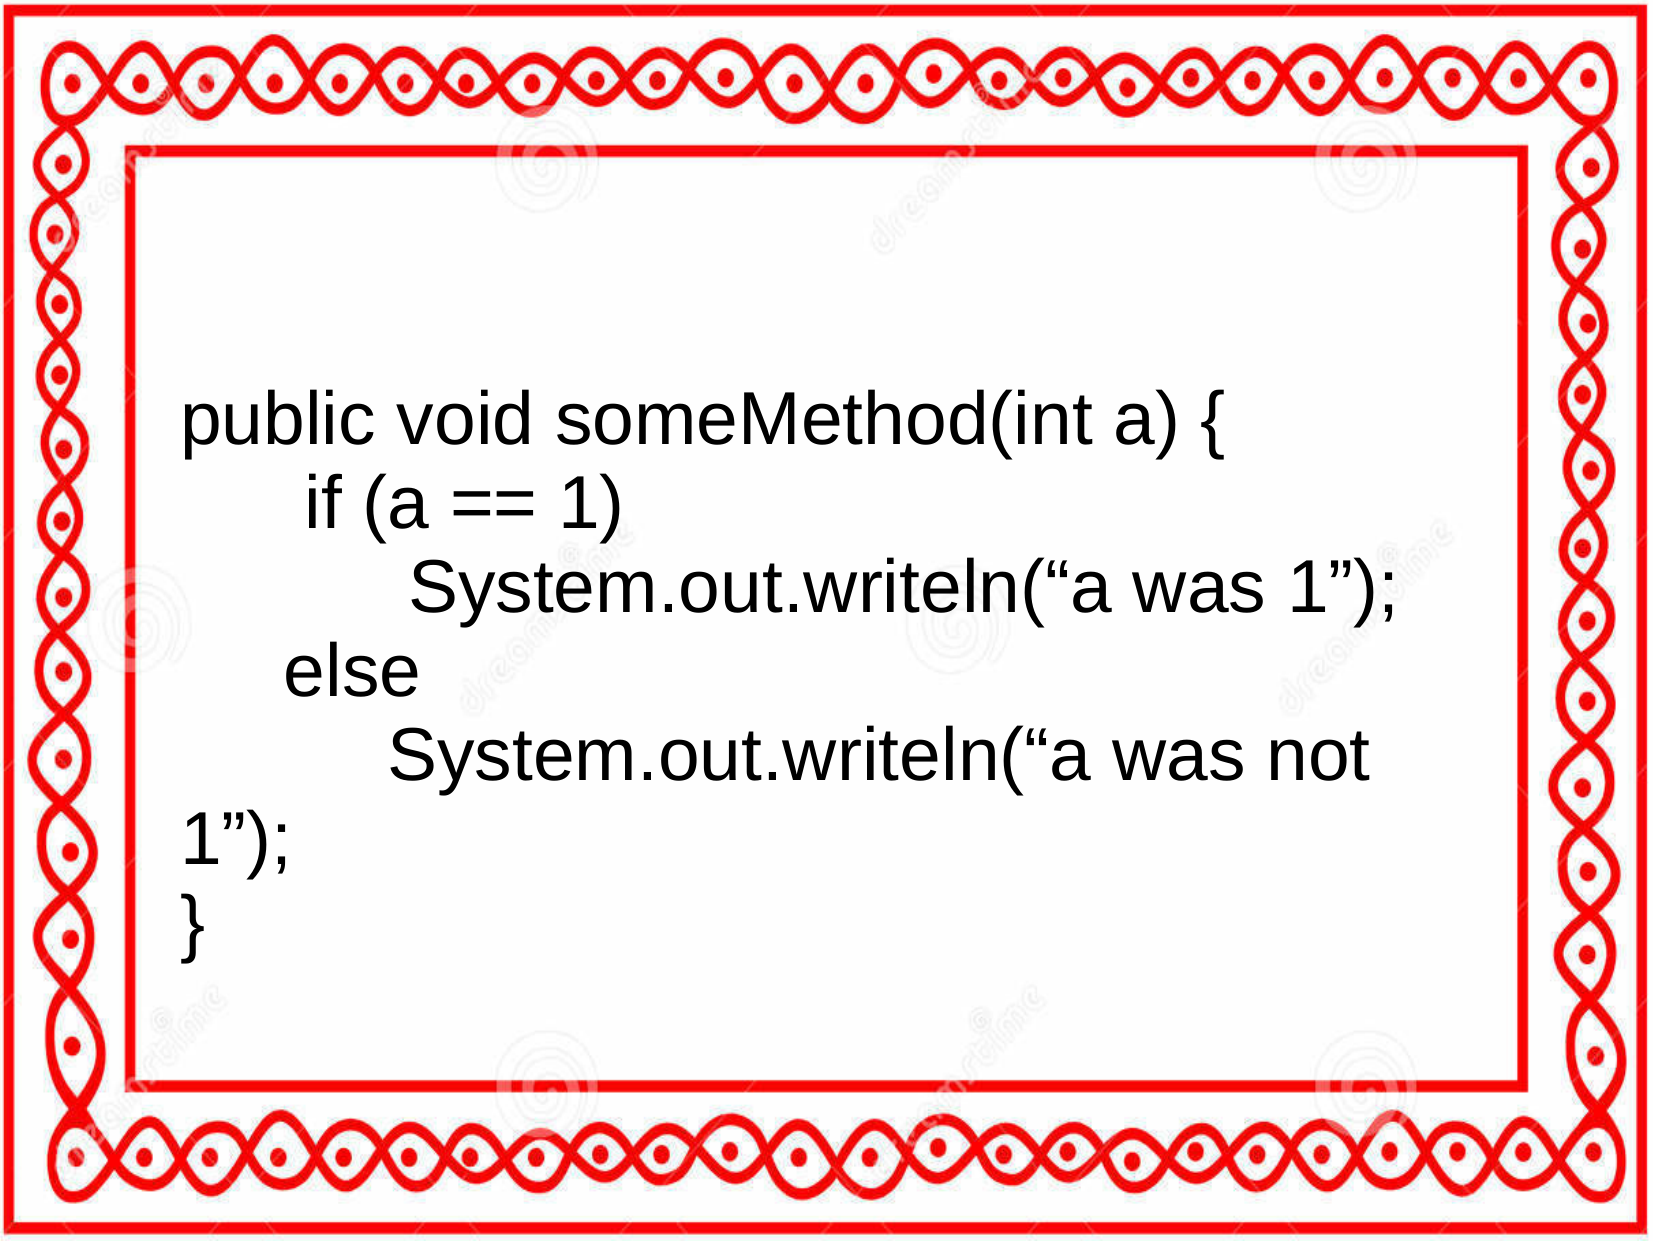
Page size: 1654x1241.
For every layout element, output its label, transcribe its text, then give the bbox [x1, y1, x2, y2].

picture [0, 0, 1654, 1241]
subtitle public void someMethod(int a) { if (a == 1) System.out.writeln(“a was 1”); else System.out.writeln(“a was not 1”); } [180, 152, 1516, 1114]
